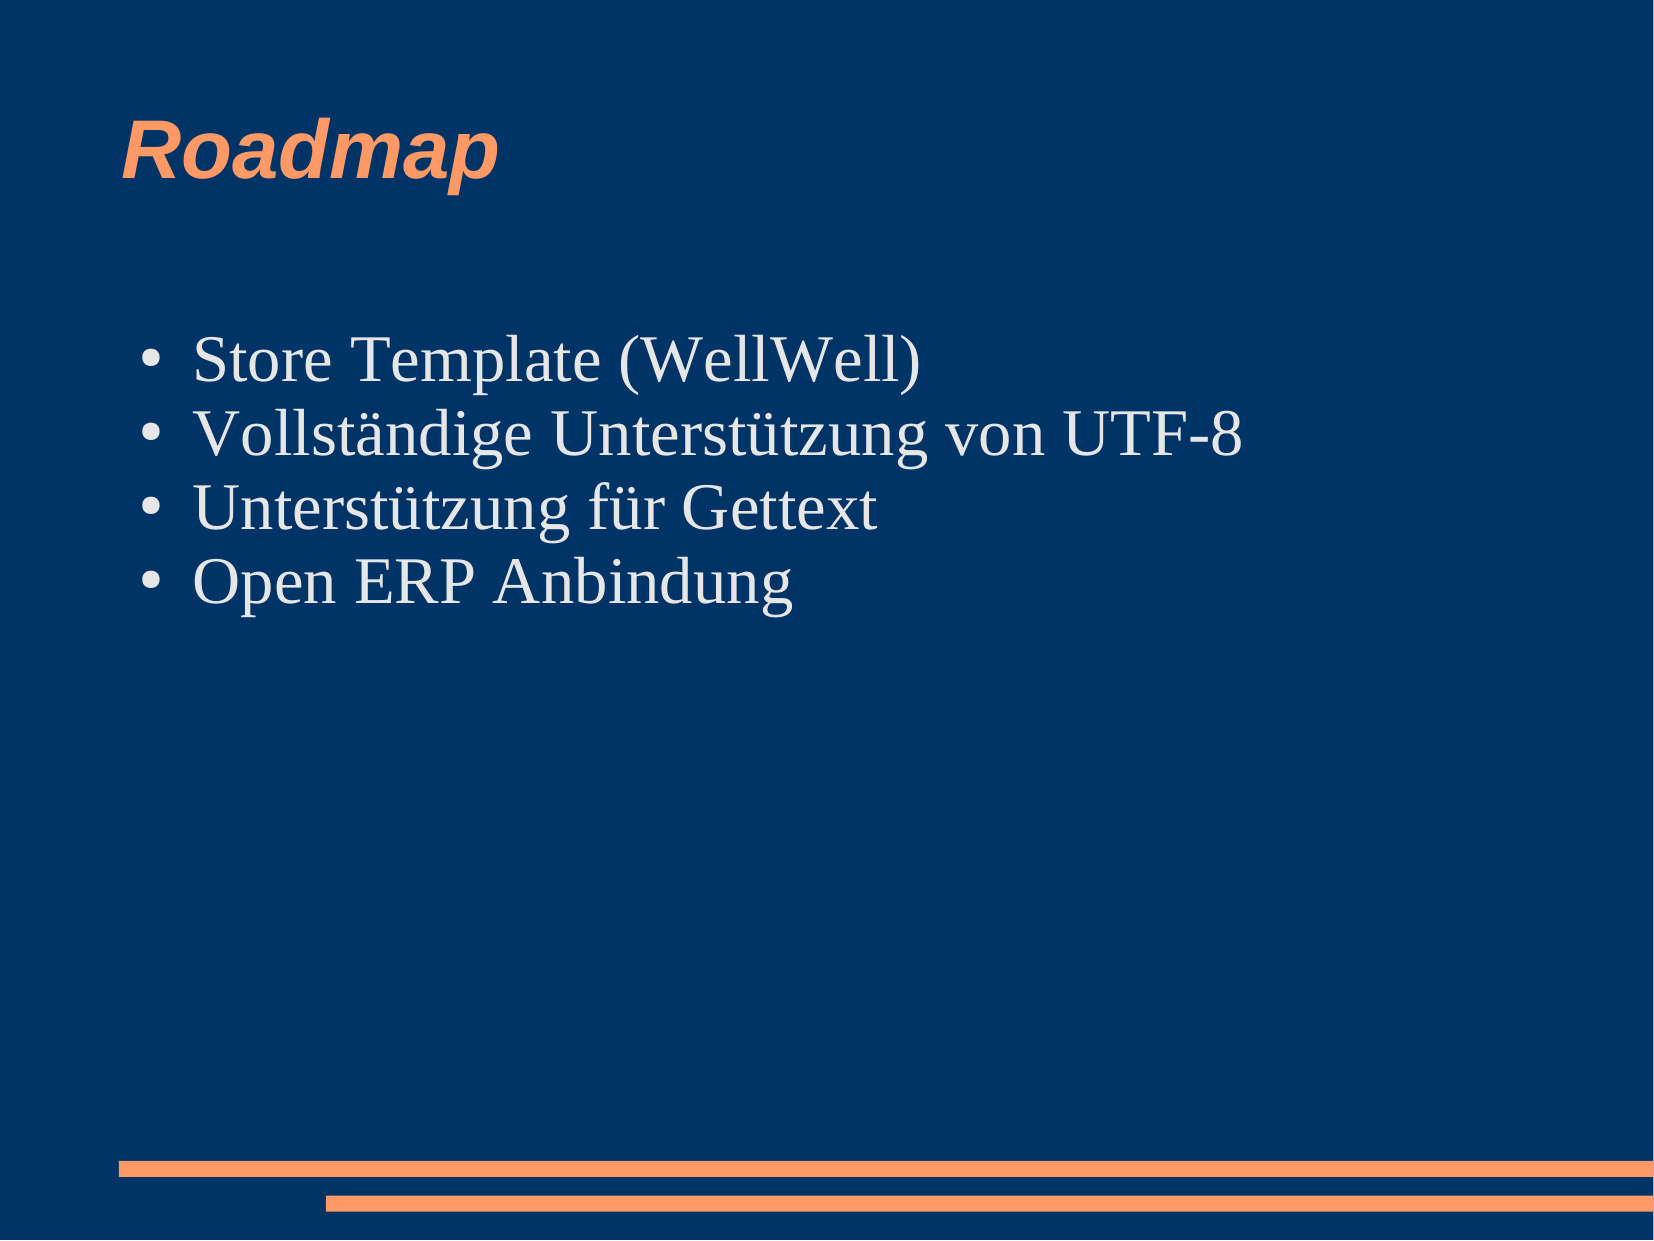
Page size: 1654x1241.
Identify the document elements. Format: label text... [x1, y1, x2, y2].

title Roadmap [121, 46, 1534, 254]
list Store Template (WellWell) Vollständige Unterstützung von UTF-8 Unterstützung für Gettext Open ERP Anbindung [121, 322, 1561, 1118]
